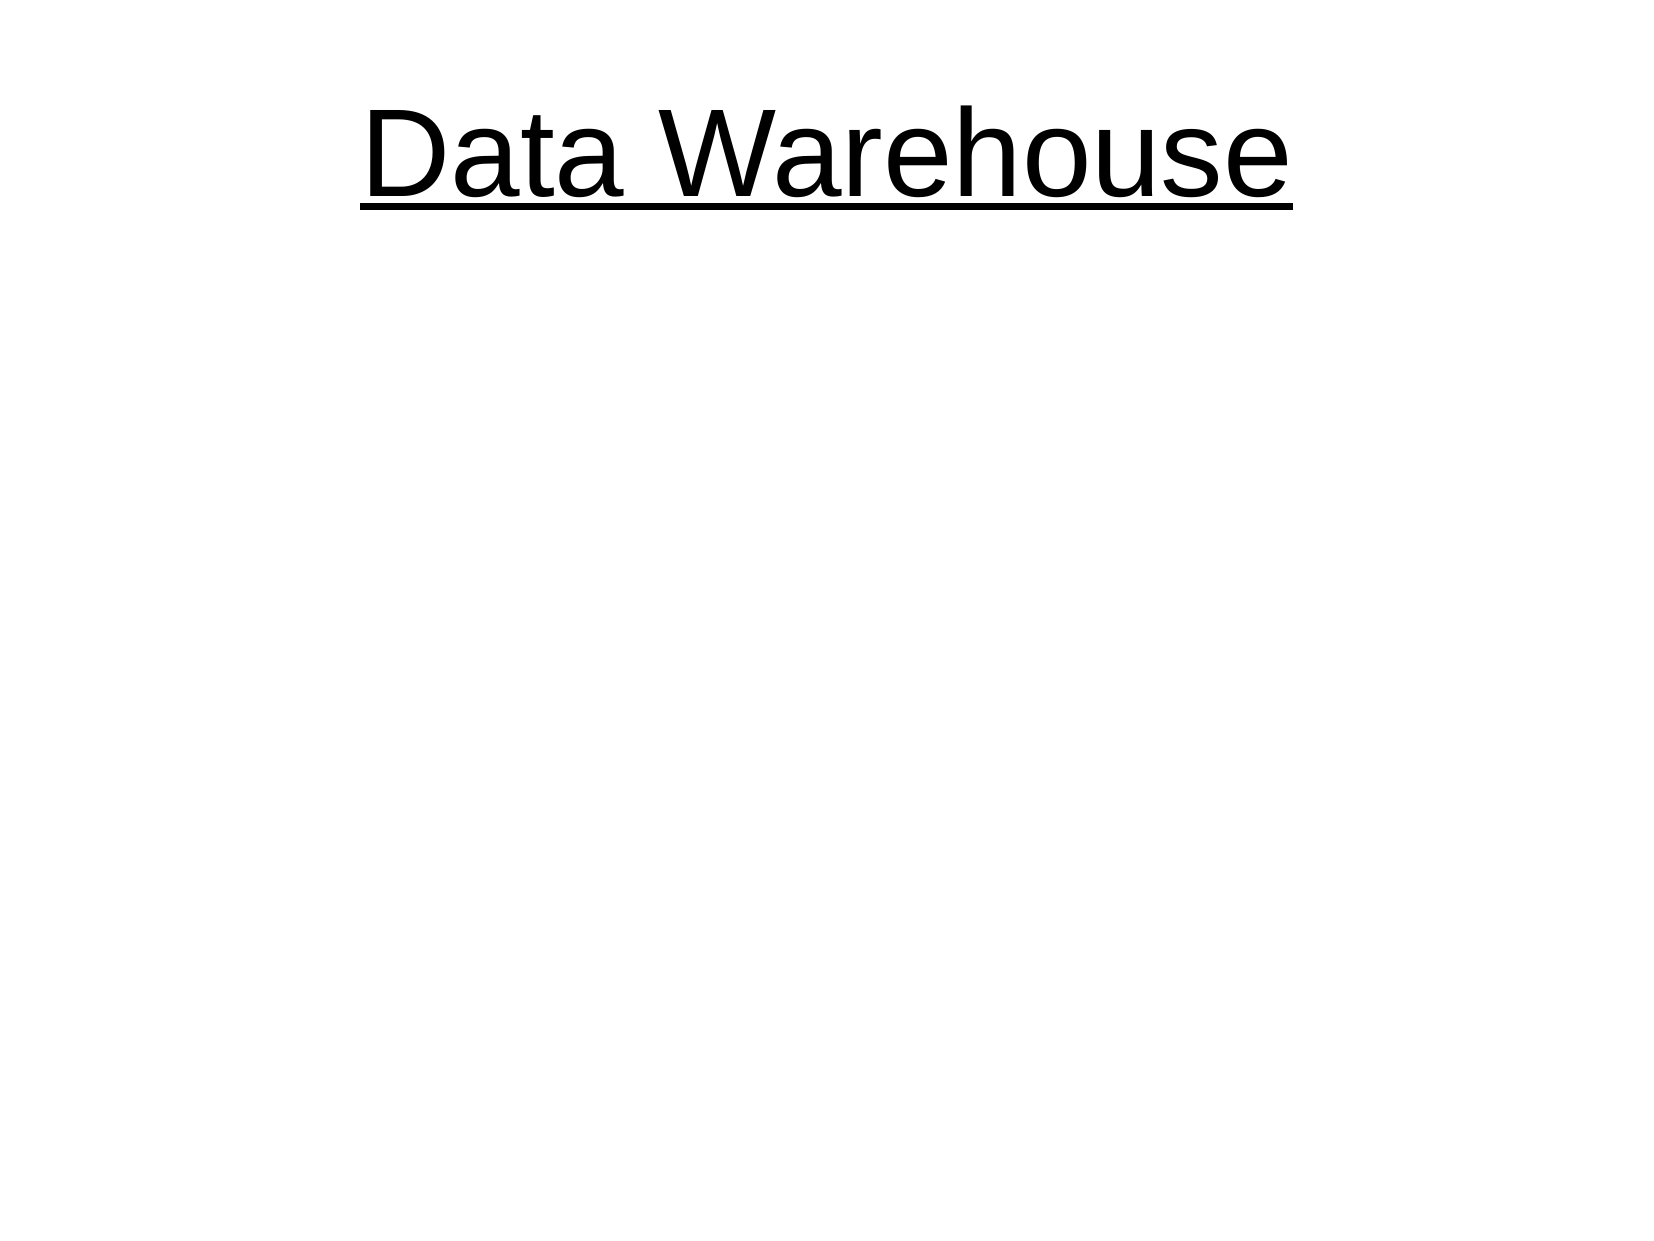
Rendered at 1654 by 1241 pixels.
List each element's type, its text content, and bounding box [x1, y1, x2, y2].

title Data Warehouse [82, 49, 1571, 257]
